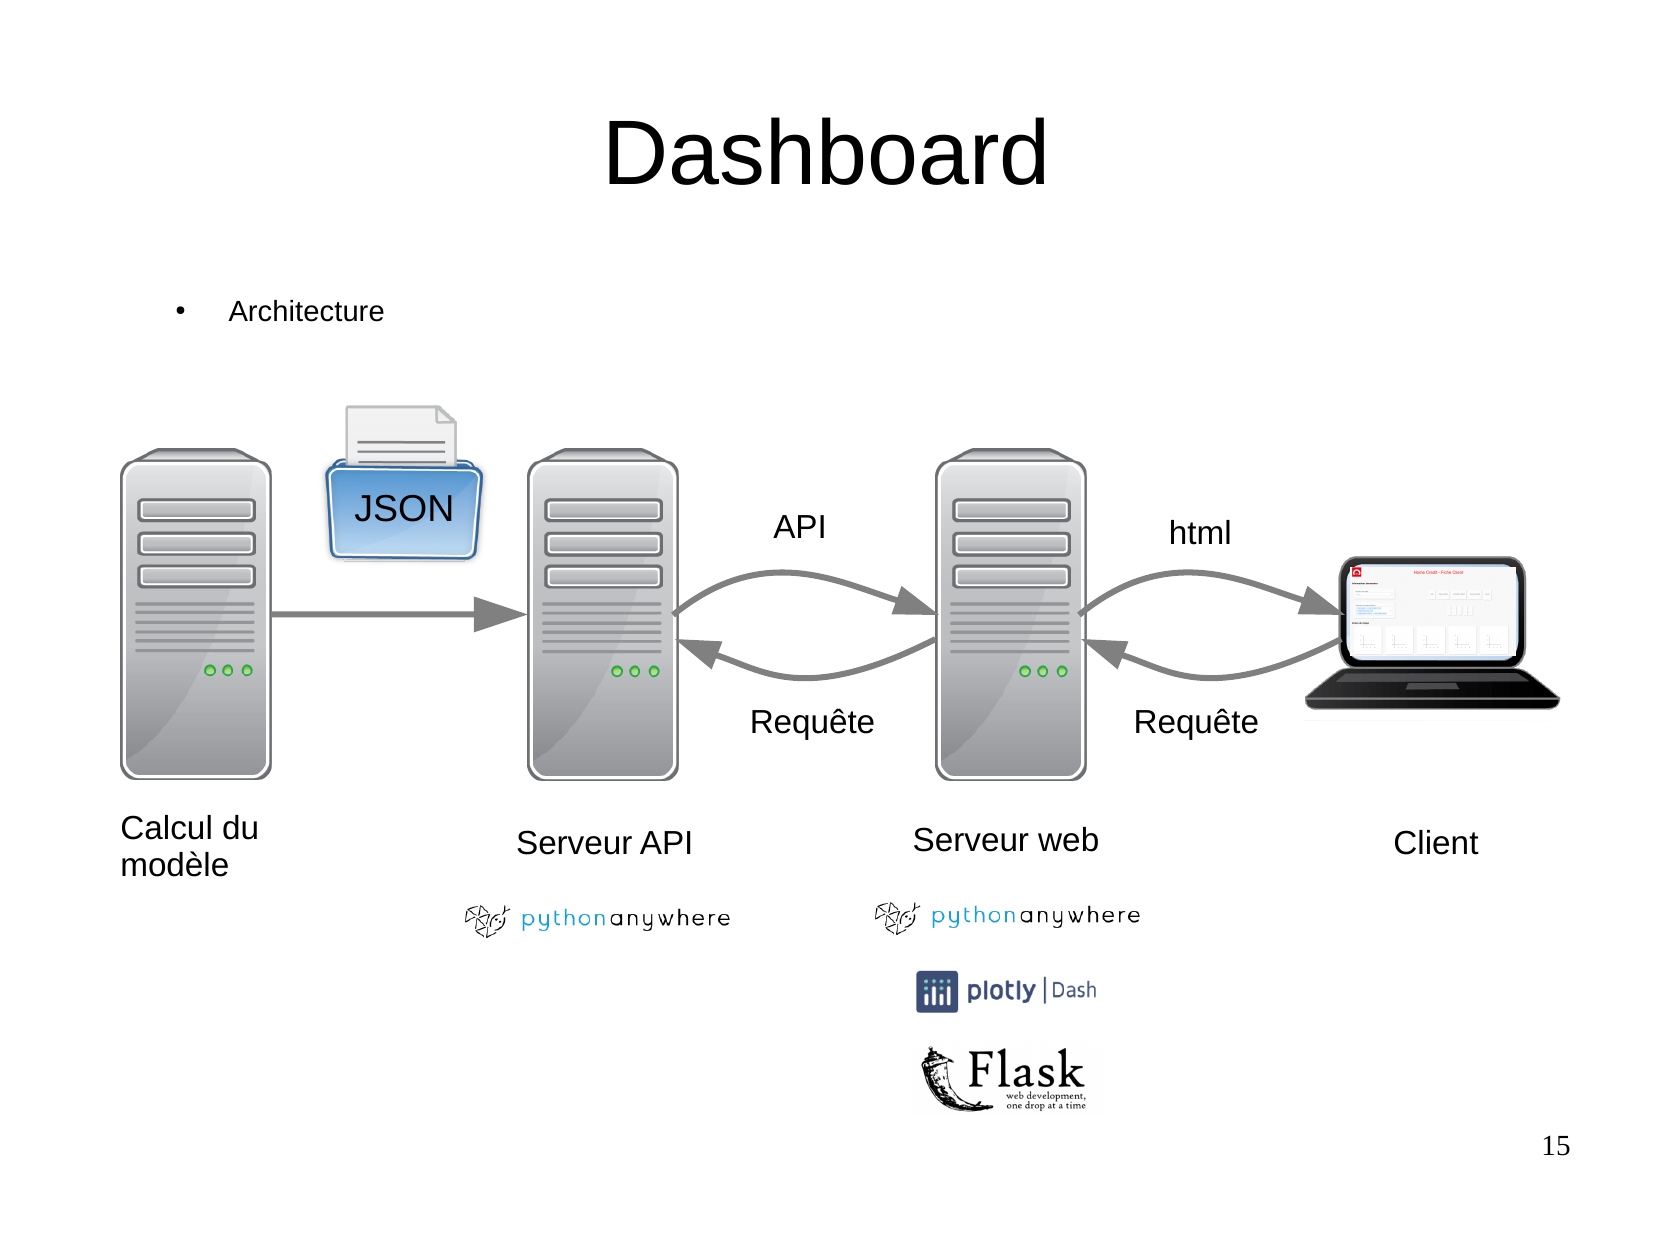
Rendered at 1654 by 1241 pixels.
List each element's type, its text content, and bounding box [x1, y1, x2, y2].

text_box Calcul du modèle [105, 802, 286, 892]
picture [120, 448, 272, 781]
title Dashboard [82, 49, 1571, 257]
picture [911, 1041, 1106, 1117]
picture [910, 959, 1108, 1021]
picture [527, 448, 679, 781]
list Architecture [679, 576, 935, 675]
text_box html [1154, 507, 1260, 560]
text_box Serveur API [501, 816, 712, 877]
picture [861, 888, 1157, 944]
picture [935, 448, 1087, 781]
text_box Serveur web [897, 814, 1120, 875]
text_box Requête [735, 696, 901, 749]
picture [1293, 545, 1571, 738]
text_box Requête [1118, 696, 1284, 749]
list Architecture [82, 290, 1571, 1109]
list Architecture [1087, 576, 1293, 675]
text_box Client [1378, 817, 1500, 878]
picture [451, 891, 747, 947]
picture [315, 404, 493, 571]
text_box API [758, 501, 849, 554]
